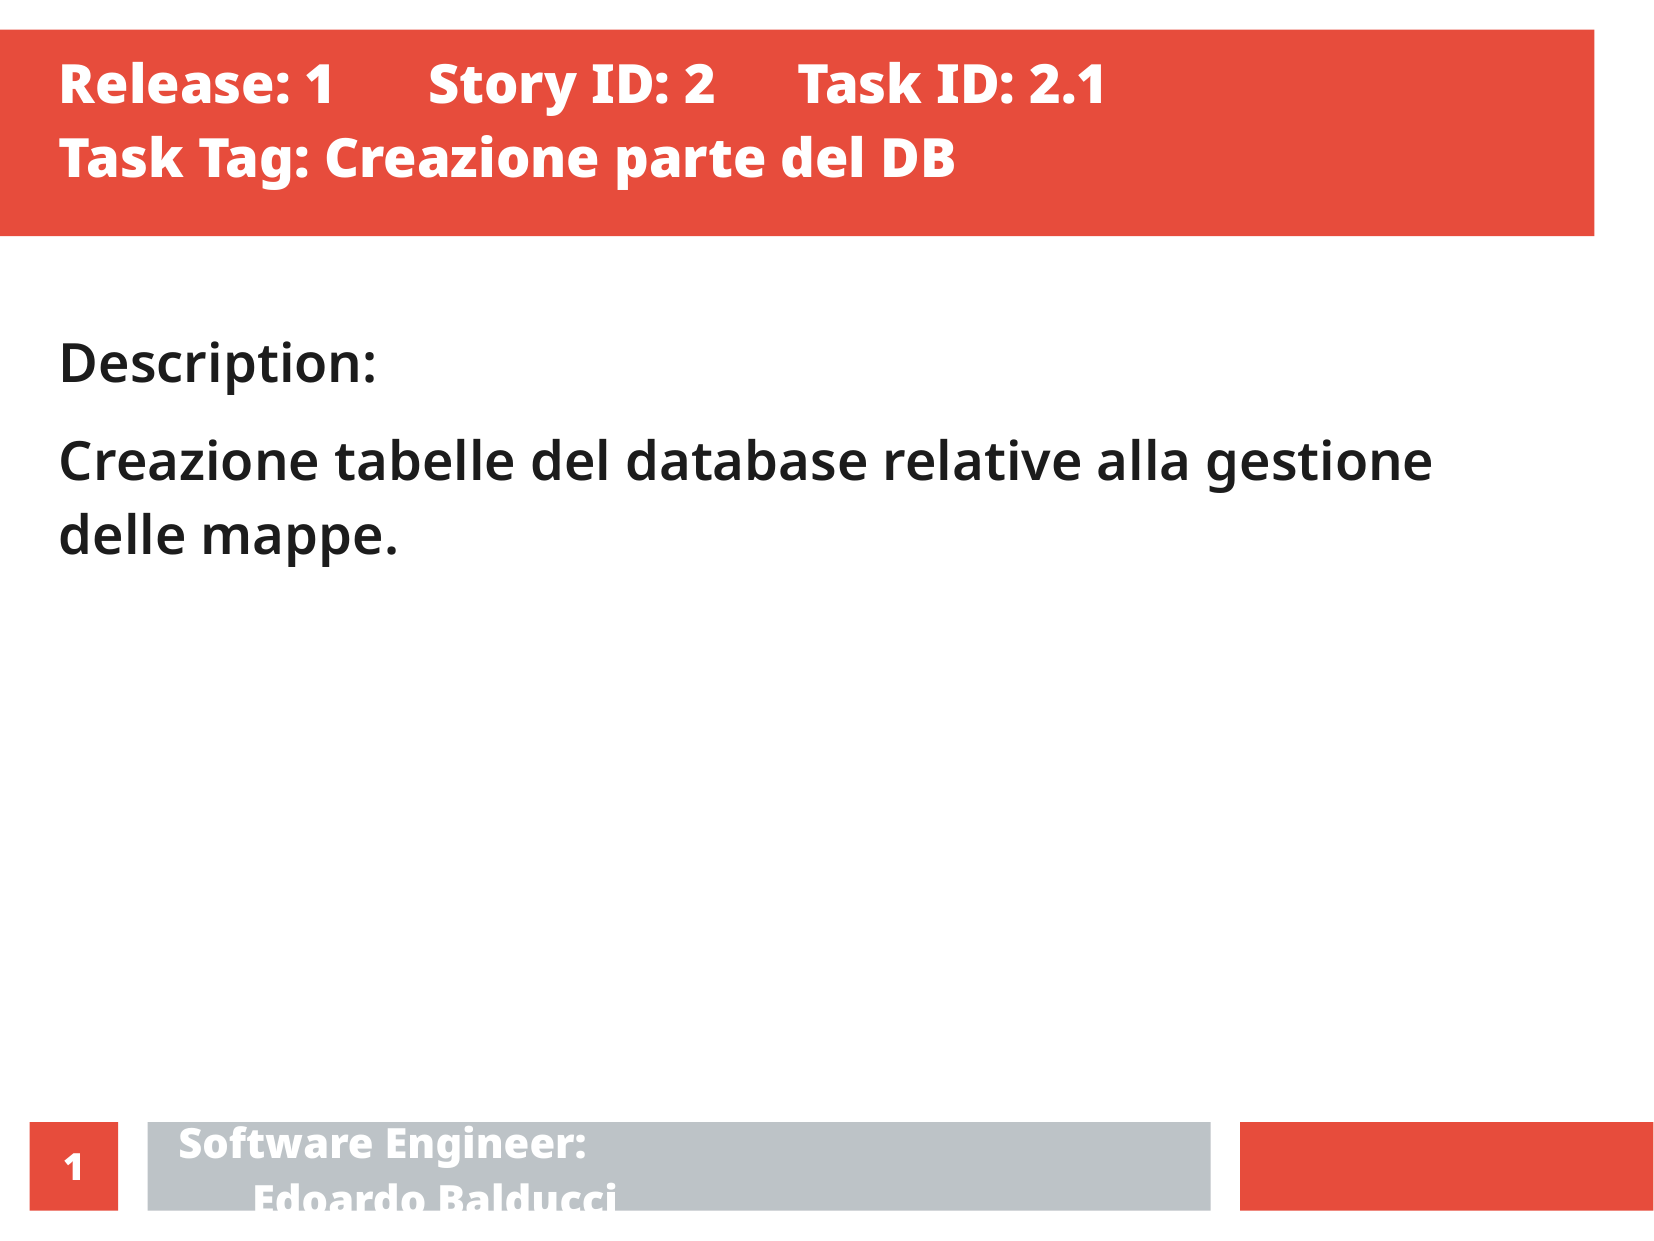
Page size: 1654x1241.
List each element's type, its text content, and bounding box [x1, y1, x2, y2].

title Software Engineer: Edoardo Balducci [178, 1113, 1654, 1213]
list Description: Creazione tabelle del database relative alla gestione delle mappe. [59, 324, 1565, 1093]
title Release: 1 Story ID: 2 Task ID: 2.1 Task Tag: Creazione parte del DB [59, 45, 1595, 194]
